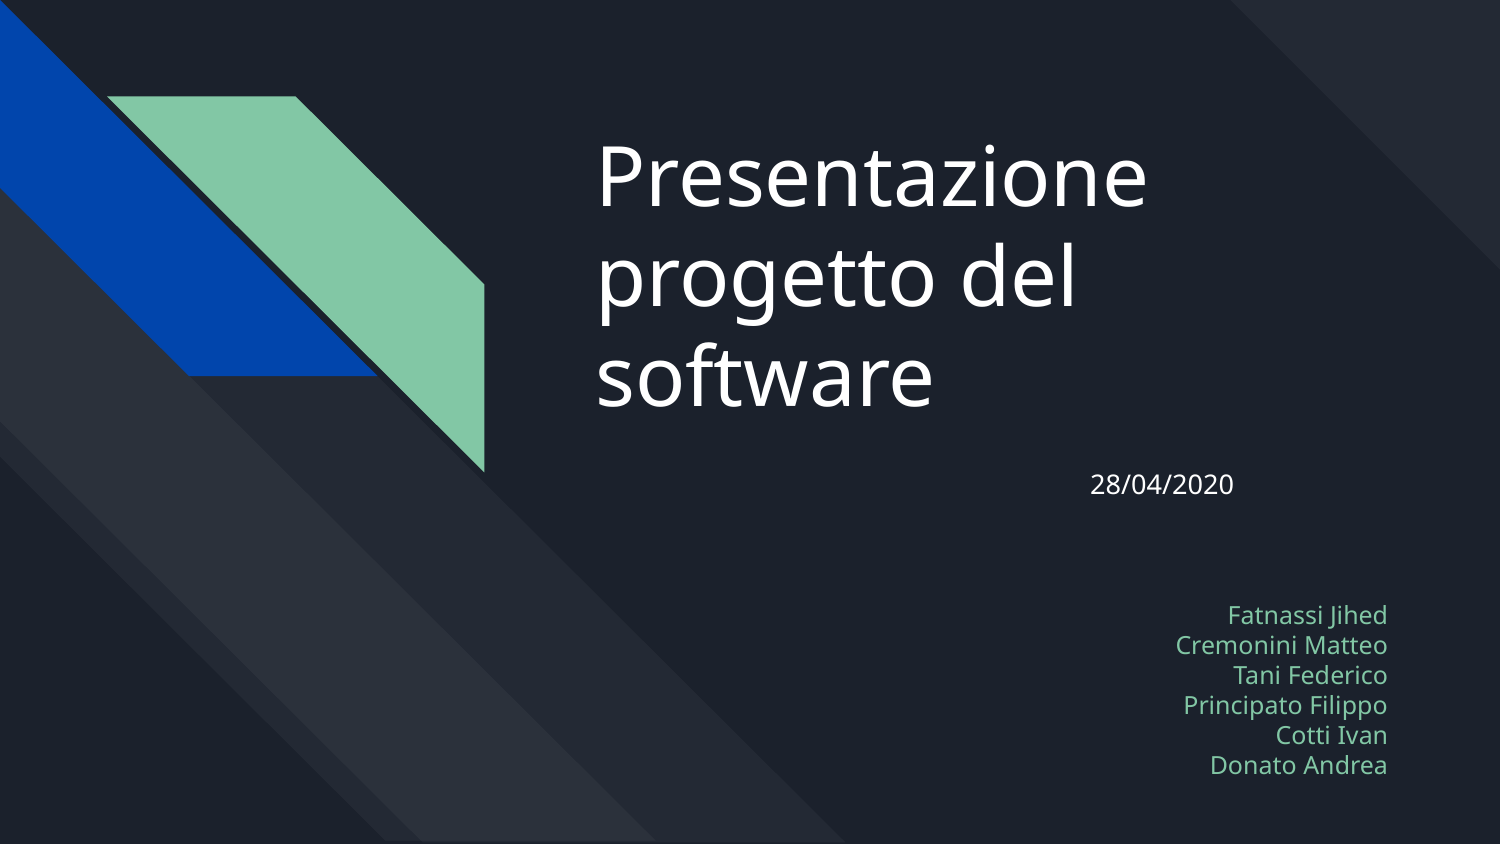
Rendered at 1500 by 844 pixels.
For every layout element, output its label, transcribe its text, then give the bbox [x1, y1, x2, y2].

text_box Fatnassi Jihed Cremonini Matteo Tani Federico Principato Filippo Cotti Ivan Donato Andrea [1063, 584, 1404, 794]
title Presentazione progetto del software [580, 108, 1404, 414]
subtitle 28/04/2020 [1063, 452, 1261, 536]
